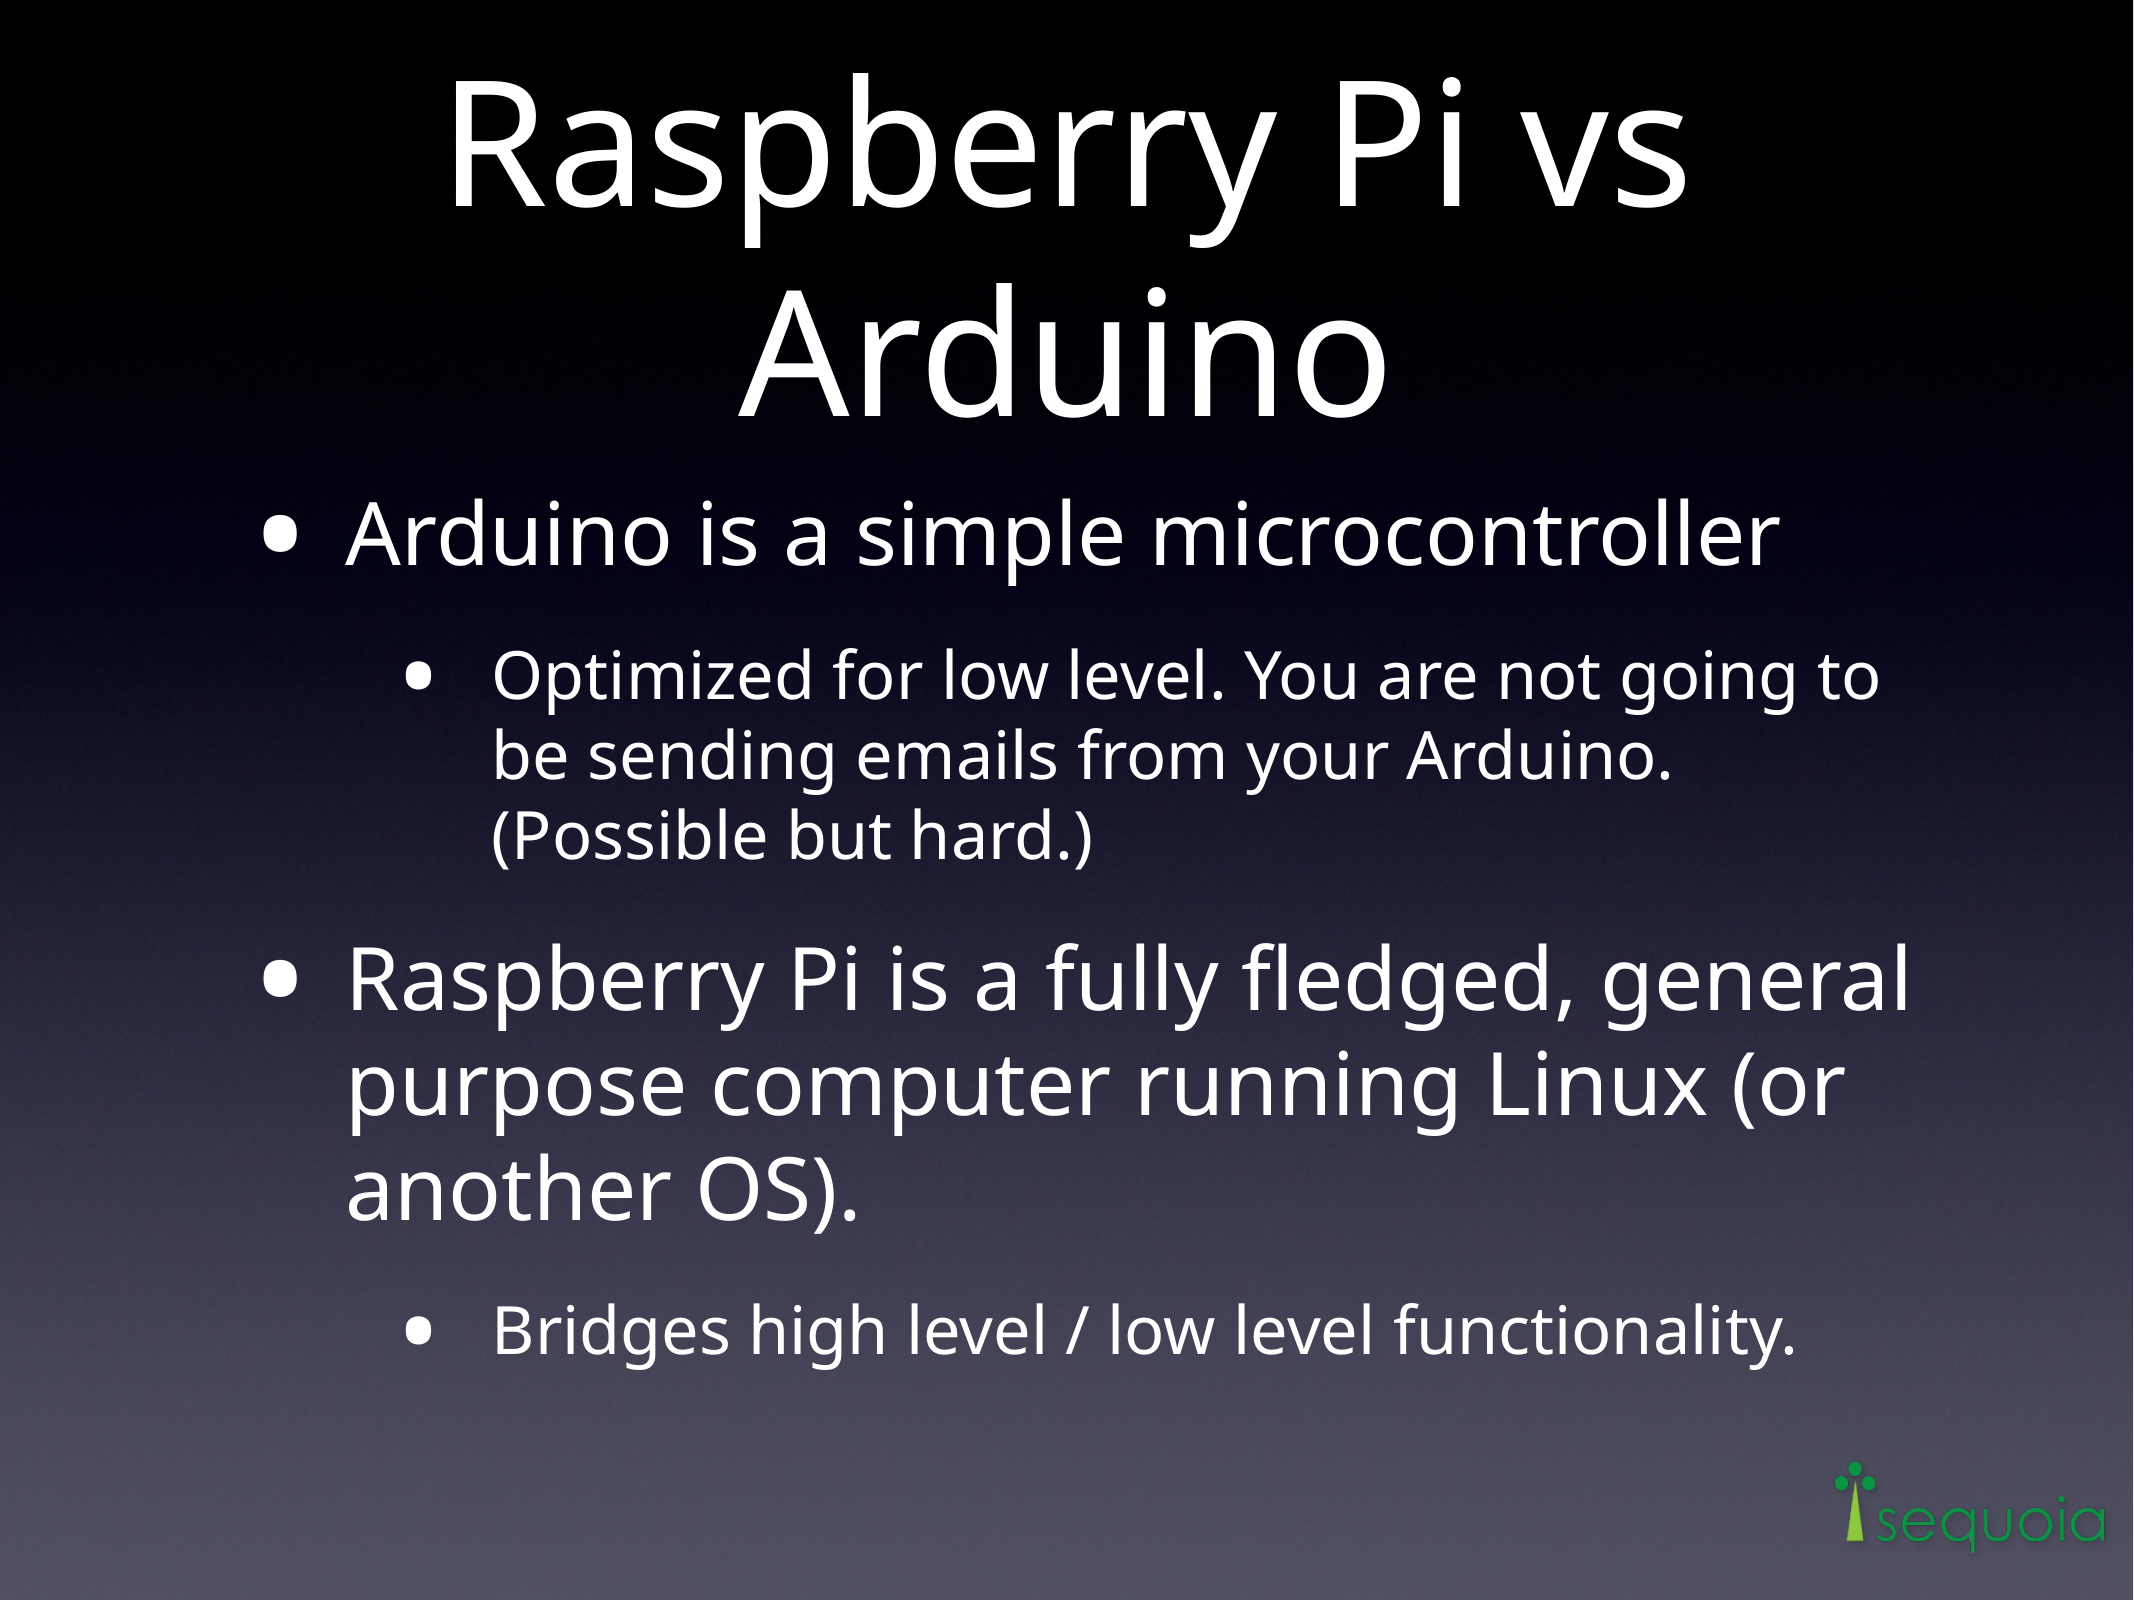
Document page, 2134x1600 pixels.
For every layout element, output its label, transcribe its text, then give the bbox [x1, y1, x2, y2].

subtitle Arduino is a simple microcontroller Optimized for low level. You are not going to be sending emails from your Arduino. (Possible but hard.) Raspberry Pi is a fully fledged, general purpose computer running Linux (or another OS). Bridges high level / low level functionality. [208, 454, 1925, 1392]
title Raspberry Pi vs Arduino [208, 23, 1925, 454]
picture [0, 0, 2134, 1600]
